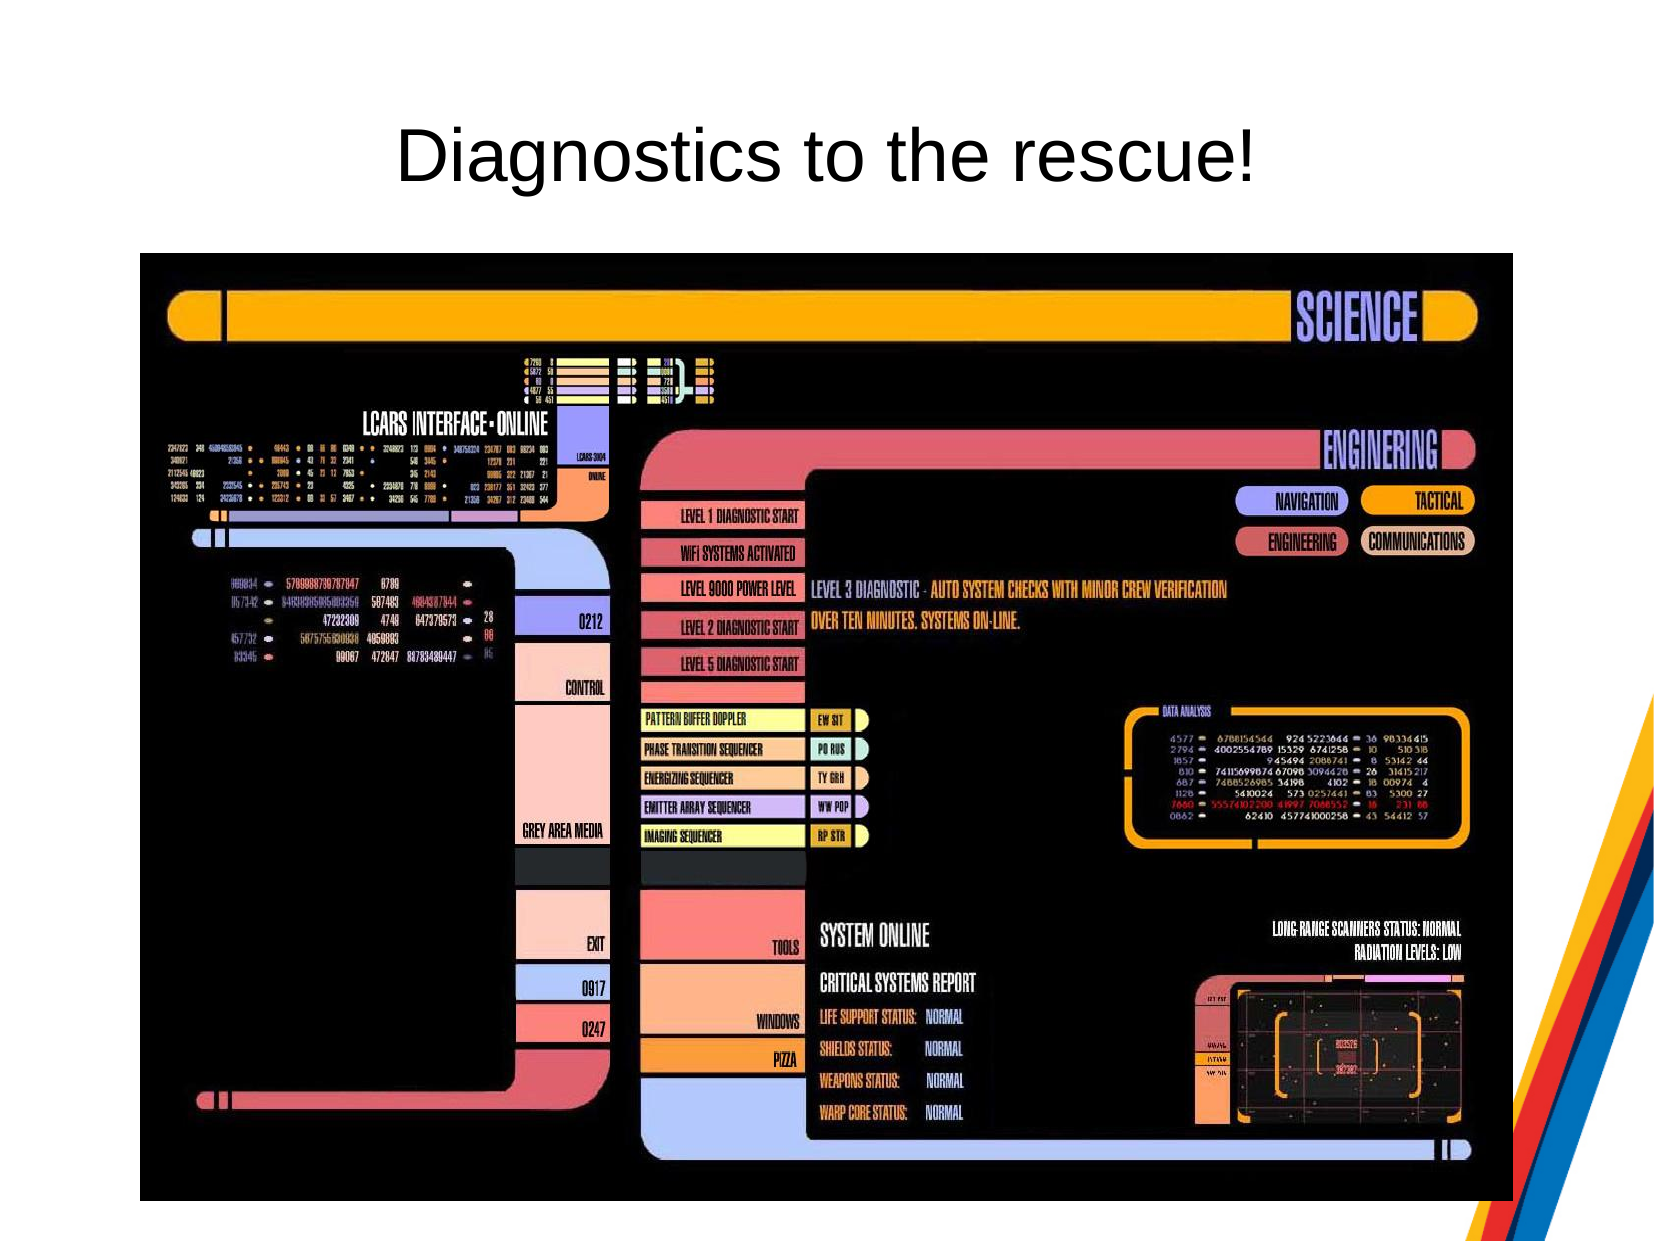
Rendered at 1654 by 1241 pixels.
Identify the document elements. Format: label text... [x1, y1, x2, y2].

picture [0, 0, 1654, 1241]
title Diagnostics to the rescue! [260, 52, 1393, 253]
